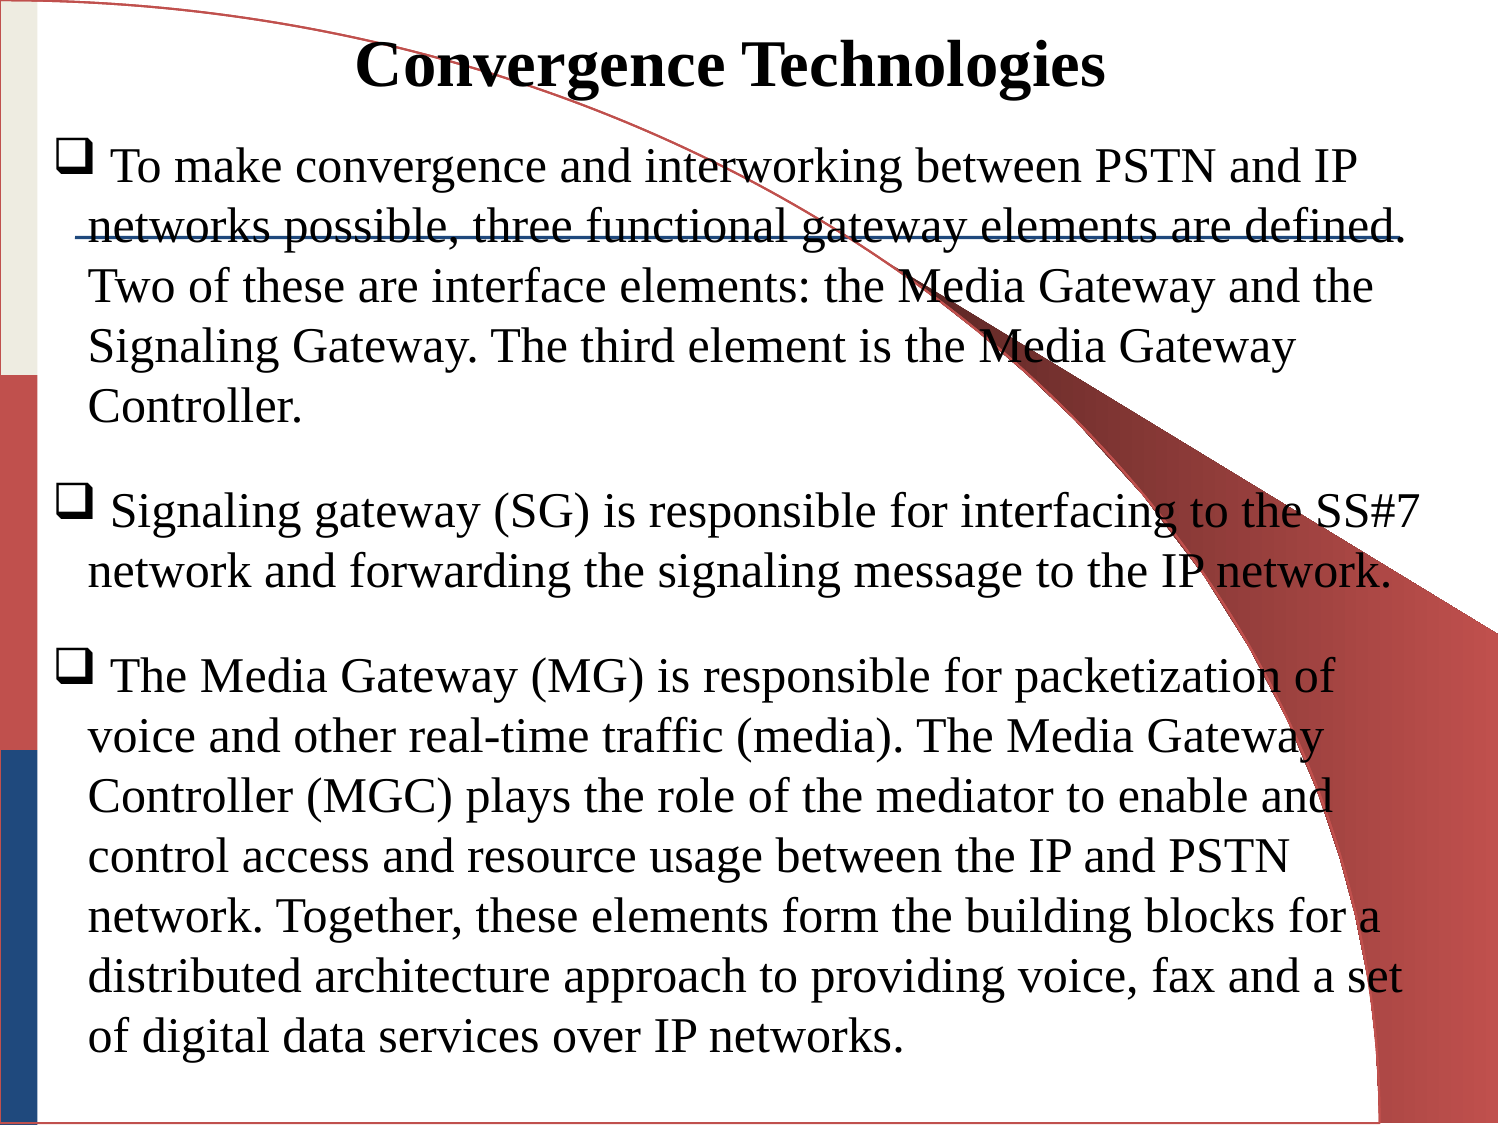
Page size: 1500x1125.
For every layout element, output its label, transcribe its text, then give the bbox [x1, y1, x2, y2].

text_box To make convergence and interworking between PSTN and IP networks possible, three functional gateway elements are defined. Two of these are interface elements: the Media Gateway and the Signaling Gateway. The third element is the Media Gateway Controller. Signaling gateway (SG) is responsible for interfacing to the SS#7 network and forwarding the signaling message to the IP network. The Media Gateway (MG) is responsible for packetization of voice and other real-time traffic (media). The Media Gateway Controller (MGC) plays the role of the mediator to enable and control access and resource usage between the IP and PSTN network. Together, these elements form the building blocks for a distributed architecture approach to providing voice, fax and a set of digital data services over IP networks. [37, 125, 1438, 1100]
text_box Convergence Technologies [62, 12, 1400, 108]
